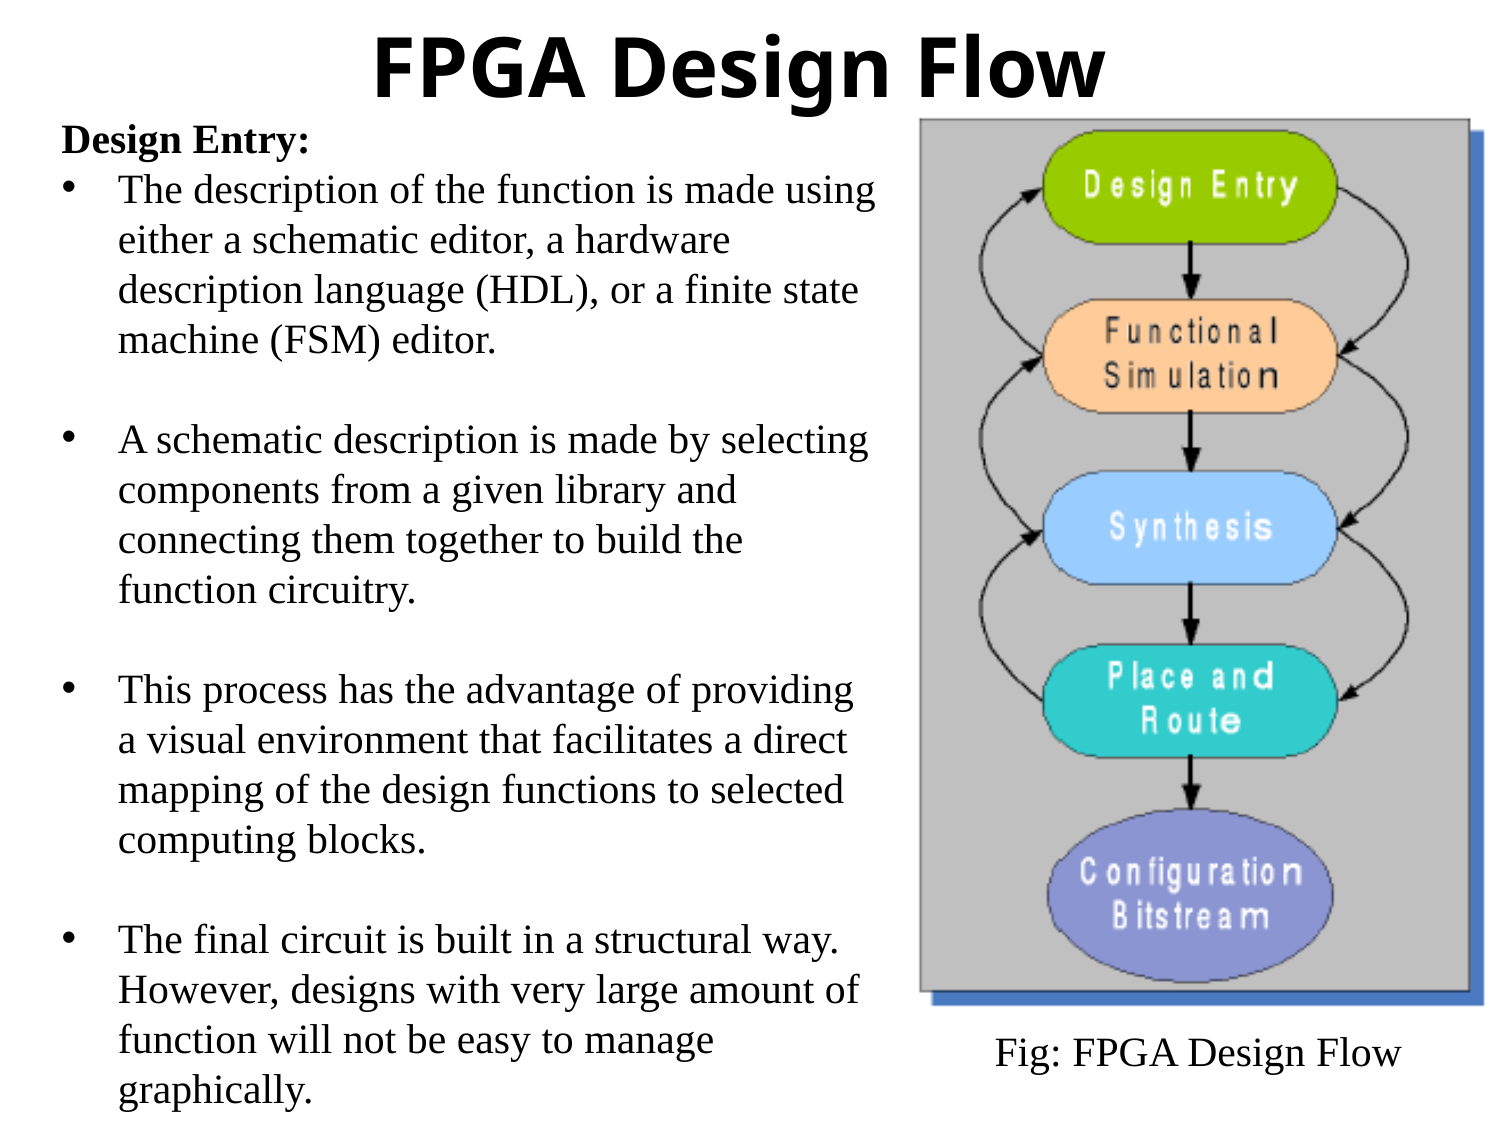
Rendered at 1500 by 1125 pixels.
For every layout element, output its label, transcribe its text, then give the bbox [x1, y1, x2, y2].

text_box Fig: FPGA Design Flow [896, 1017, 1500, 1083]
picture [870, 99, 1496, 1013]
title FPGA Design Flow [75, 4, 1425, 104]
text_box Design Entry: The description of the function is made using either a schematic editor, a hardware description language (HDL), or a finite state machine (FSM) editor. A schematic description is made by selecting components from a given library and connecting them together to build the function circuitry. This process has the advantage of providing a visual environment that facilitates a direct mapping of the design functions to selected computing blocks. The final circuit is built in a structural way. However, designs with very large amount of function will not be easy to manage graphically. [46, 104, 897, 1120]
